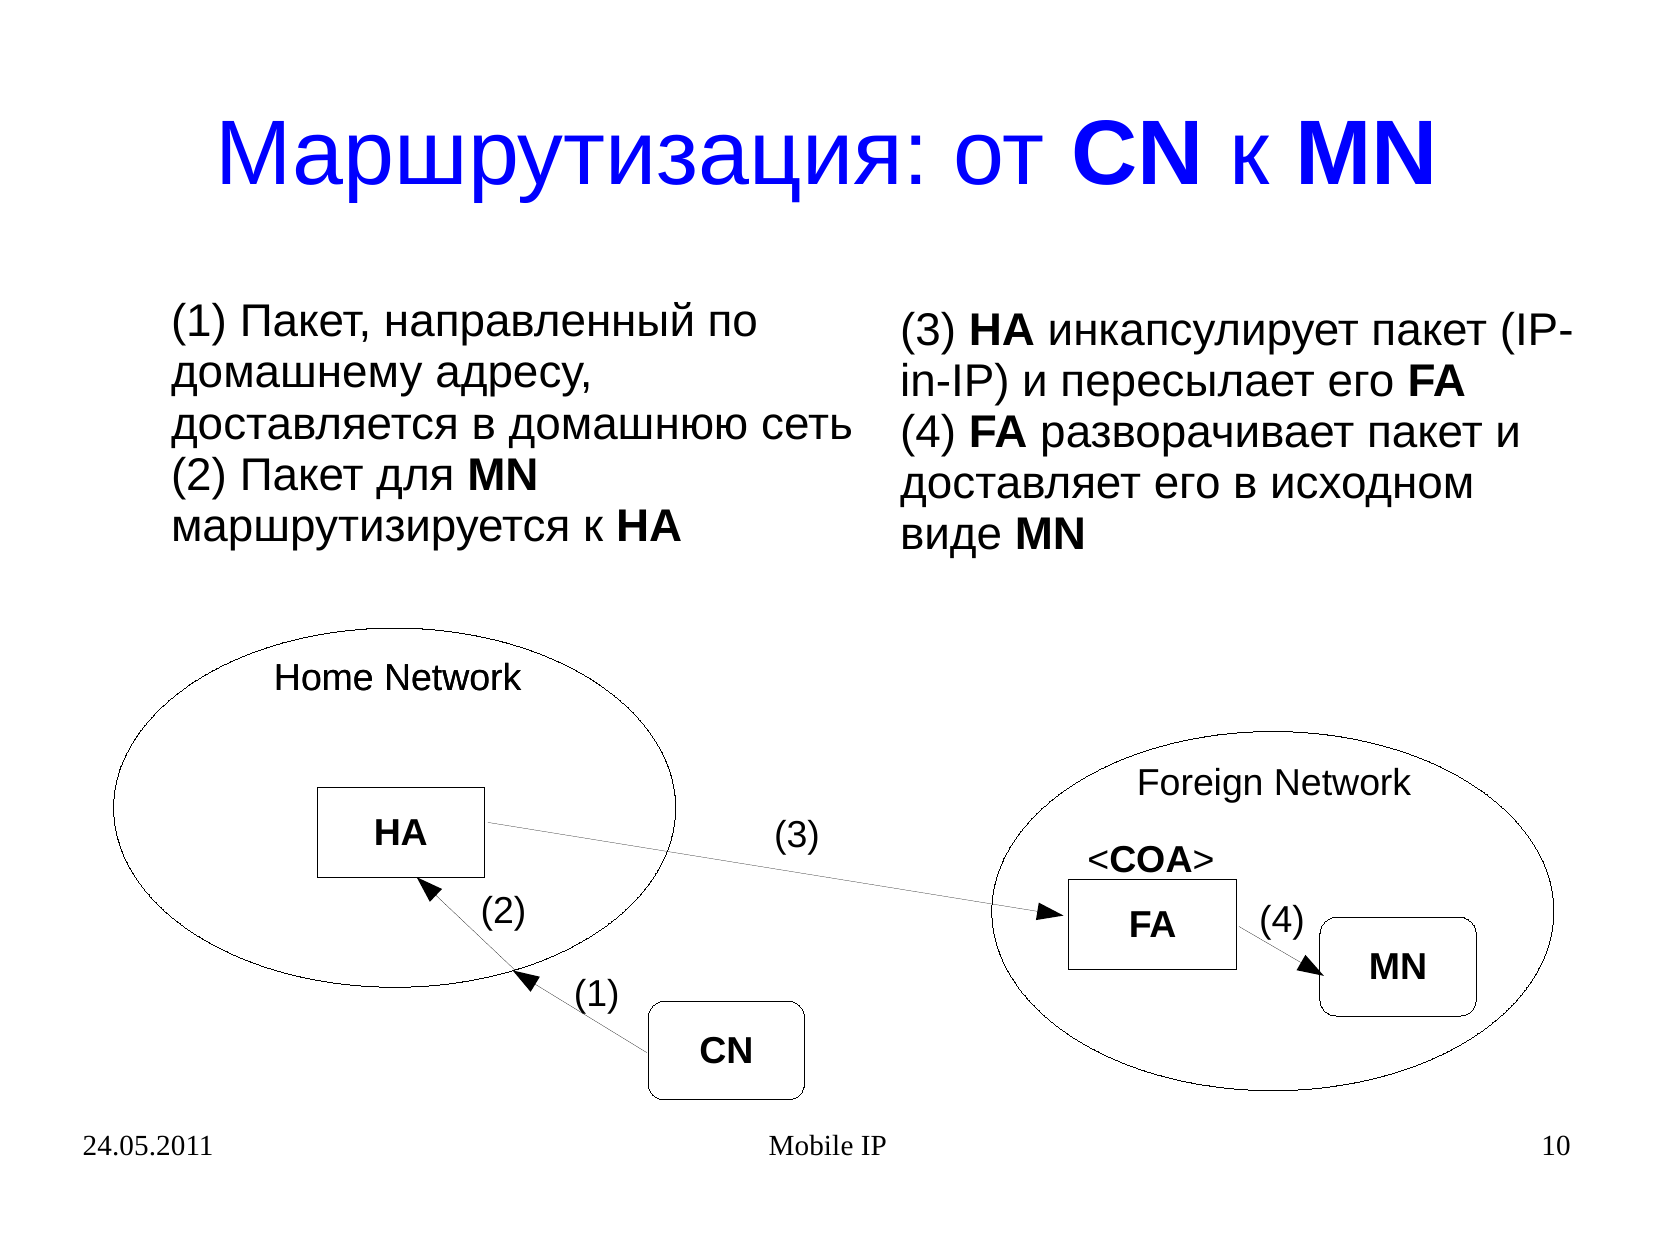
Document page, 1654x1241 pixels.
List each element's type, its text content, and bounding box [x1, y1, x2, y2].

text_box (3) HA инкапсулирует пакет (IP-in-IP) и пересылает его FA (4) FA разворачивает пакет и доставляет его в исходном виде MN [885, 296, 1593, 628]
text_box HA [317, 787, 485, 878]
text_box (1) [559, 964, 635, 1022]
text_box <COA> [1072, 831, 1230, 889]
text_box FA [1068, 879, 1237, 970]
title Маршрутизация: от CN к MN [82, 49, 1571, 257]
text_box (4) [1244, 890, 1320, 948]
text_box (3) [759, 805, 835, 863]
text_box MN [1319, 917, 1477, 1017]
text_box (1) Пакет, направленный по домашнему адресу, доставляется в домашнюю сеть (2) Пакет для MN маршрутизируется к HA [156, 287, 883, 611]
text_box CN [648, 1001, 805, 1100]
text_box Home Network [259, 648, 553, 706]
text_box (2) [465, 882, 542, 940]
text_box Foreign Network [1122, 754, 1451, 811]
